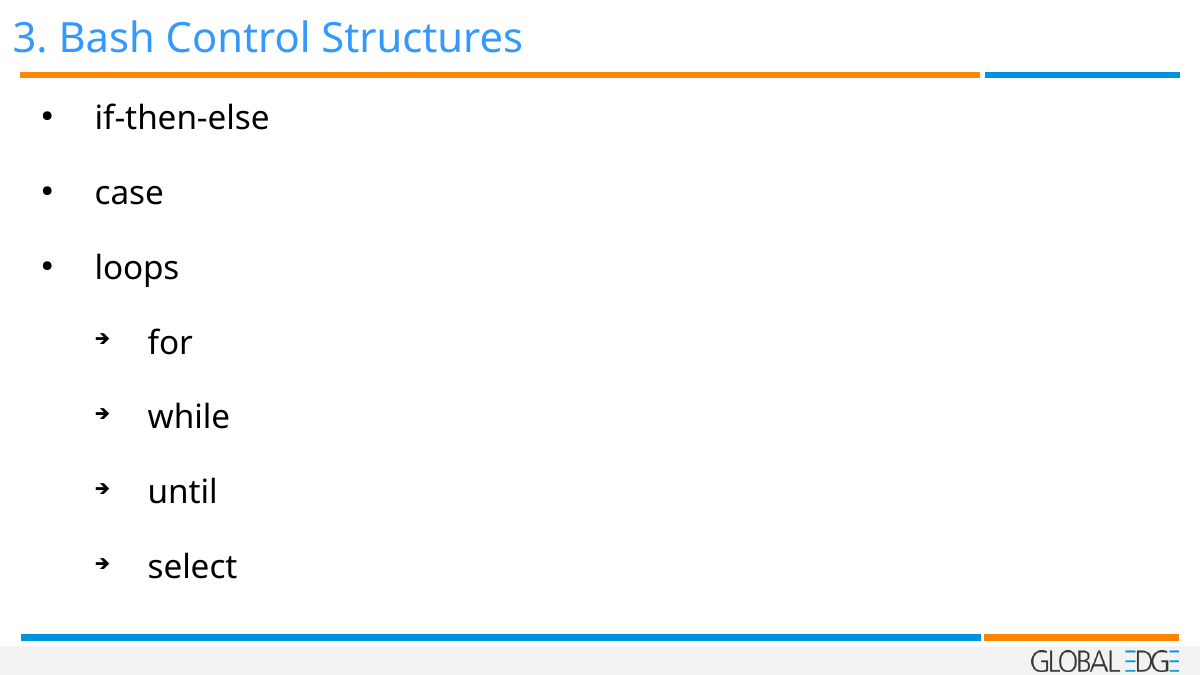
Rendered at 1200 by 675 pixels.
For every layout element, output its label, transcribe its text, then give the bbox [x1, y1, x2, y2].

title 3. Bash Control Structures [12, 9, 1088, 63]
picture [1031, 650, 1179, 672]
list if-then-else case loops for while until select [23, 94, 1170, 626]
